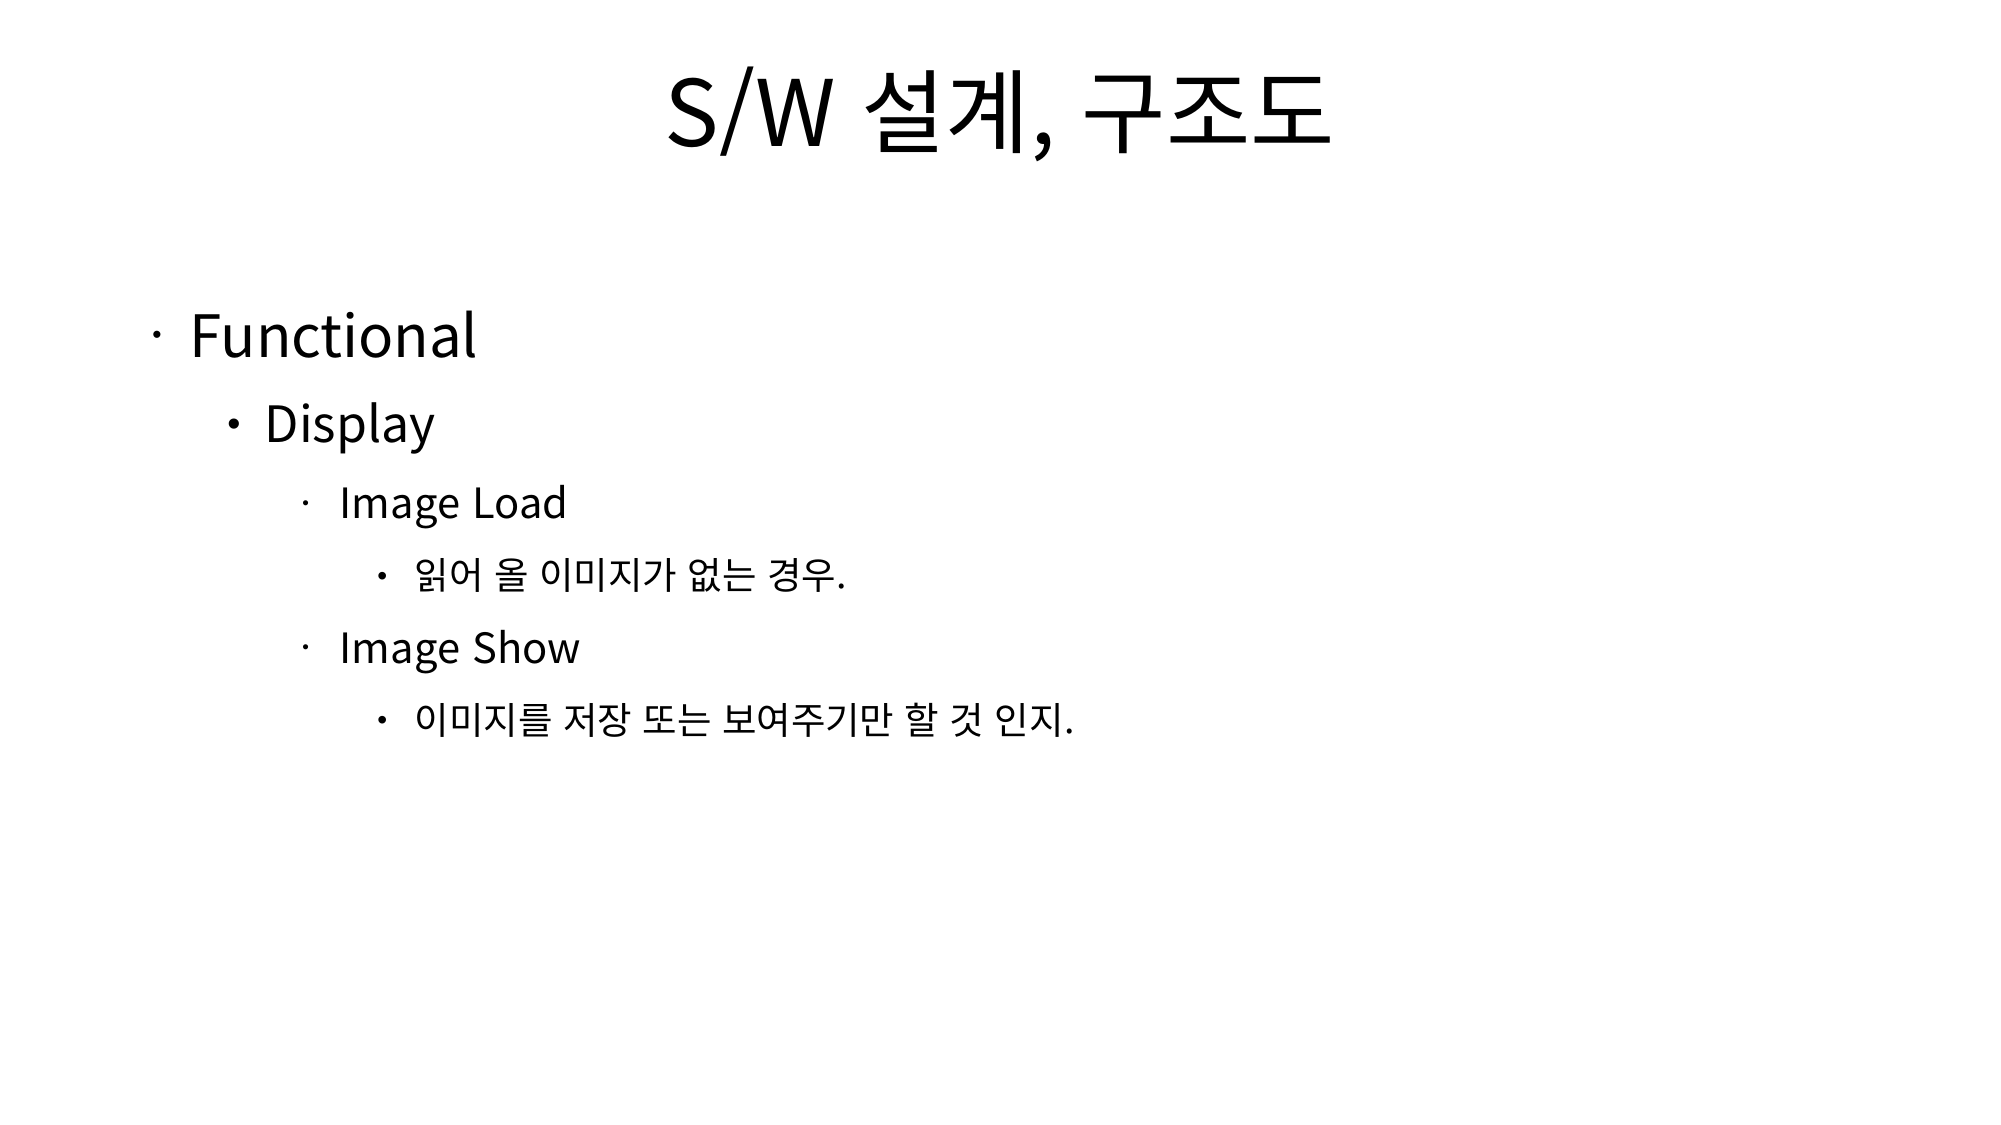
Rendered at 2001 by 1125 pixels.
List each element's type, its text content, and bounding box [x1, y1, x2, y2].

list Functional Display Image Load 읽어 올 이미지가 없는 경우. Image Show 이미지를 저장 또는 보여주기만 할 것 인지. [137, 299, 1863, 1014]
title S/W 설계, 구조도 [137, 59, 1863, 278]
